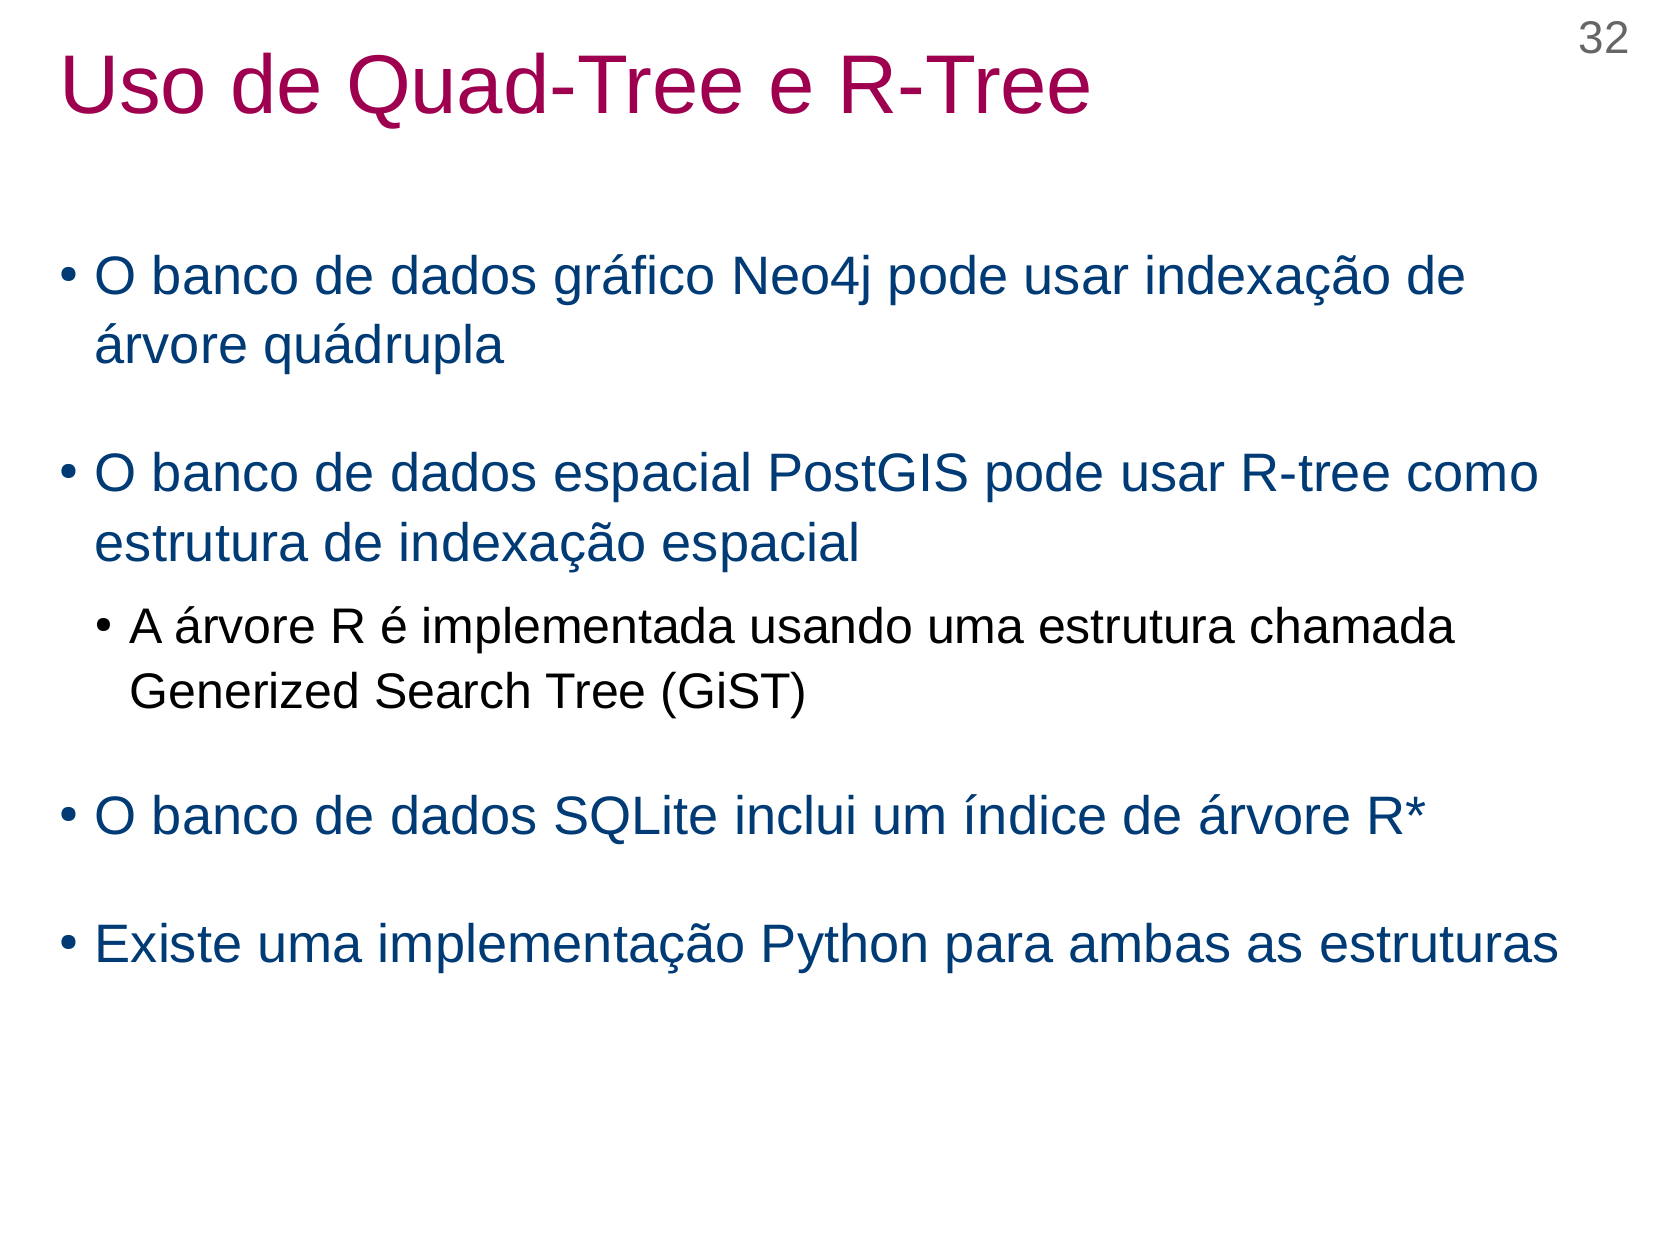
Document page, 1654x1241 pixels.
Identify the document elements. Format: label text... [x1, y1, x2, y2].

title Uso de Quad-Tree e R-Tree [59, 29, 1595, 148]
list O banco de dados gráfico Neo4j pode usar indexação de árvore quádrupla O banco de dados espacial PostGIS pode usar R-tree como estrutura de indexação espacial A árvore R é implementada usando uma estrutura chamada Generized Search Tree (GiST) O banco de dados SQLite inclui um índice de árvore R* Existe uma implementação Python para ambas as estruturas [59, 236, 1595, 1211]
